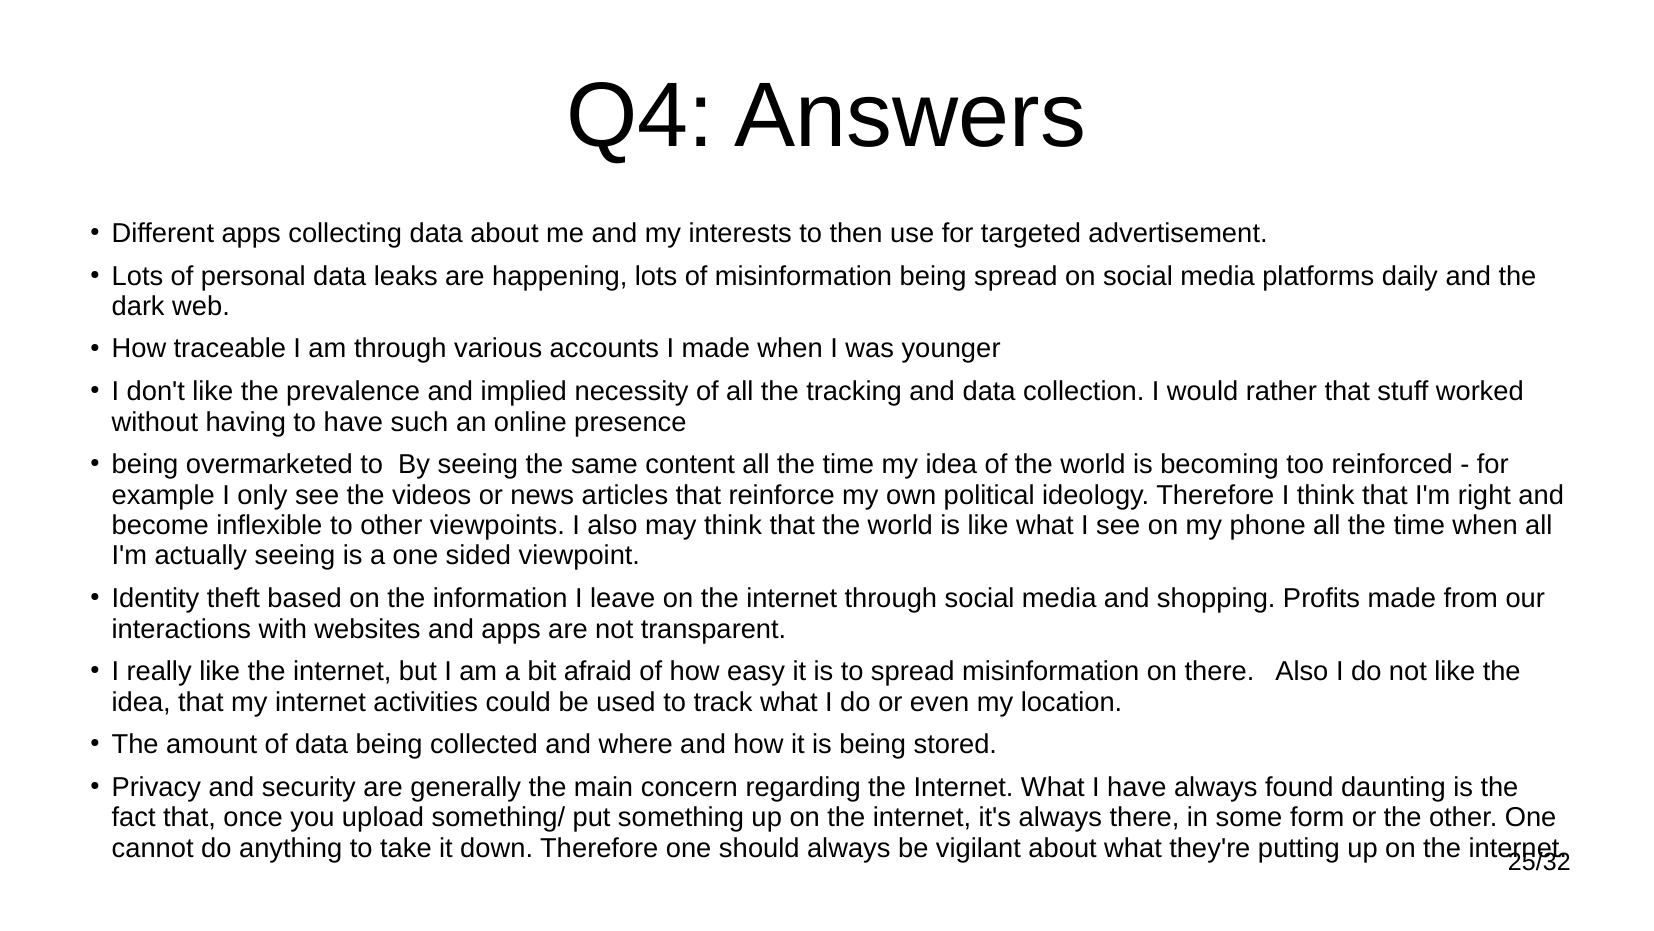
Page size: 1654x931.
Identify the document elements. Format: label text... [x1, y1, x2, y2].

title Q4: Answers [82, 37, 1571, 193]
list Different apps collecting data about me and my interests to then use for targeted advertisement. Lots of personal data leaks are happening, lots of misinformation being spread on social media platforms daily and the dark web. How traceable I am through various accounts I made when I was younger I don't like the prevalence and implied necessity of all the tracking and data collection. I would rather that stuff worked without having to have such an online presence being overmarketed to By seeing the same content all the time my idea of the world is becoming too reinforced - for example I only see the videos or news articles that reinforce my own political ideology. Therefore I think that I'm right and become inflexible to other viewpoints. I also may think that the world is like what I see on my phone all the time when all I'm actually seeing is a one sided viewpoint. Identity theft based on the information I leave on the internet through social media and shopping. Profits made from our interactions with websites and apps are not transparent. I really like the internet, but I am a bit afraid of how easy it is to spread misinformation on there. Also I do not like the idea, that my internet activities could be used to track what I do or even my location. The amount of data being collected and where and how it is being stored. Privacy and security are generally the main concern regarding the Internet. What I have always found daunting is the fact that, once you upload something/ put something up on the internet, it's always there, in some form or the other. One cannot do anything to take it down. Therefore one should always be vigilant about what they're putting up on the internet. [82, 217, 1571, 886]
